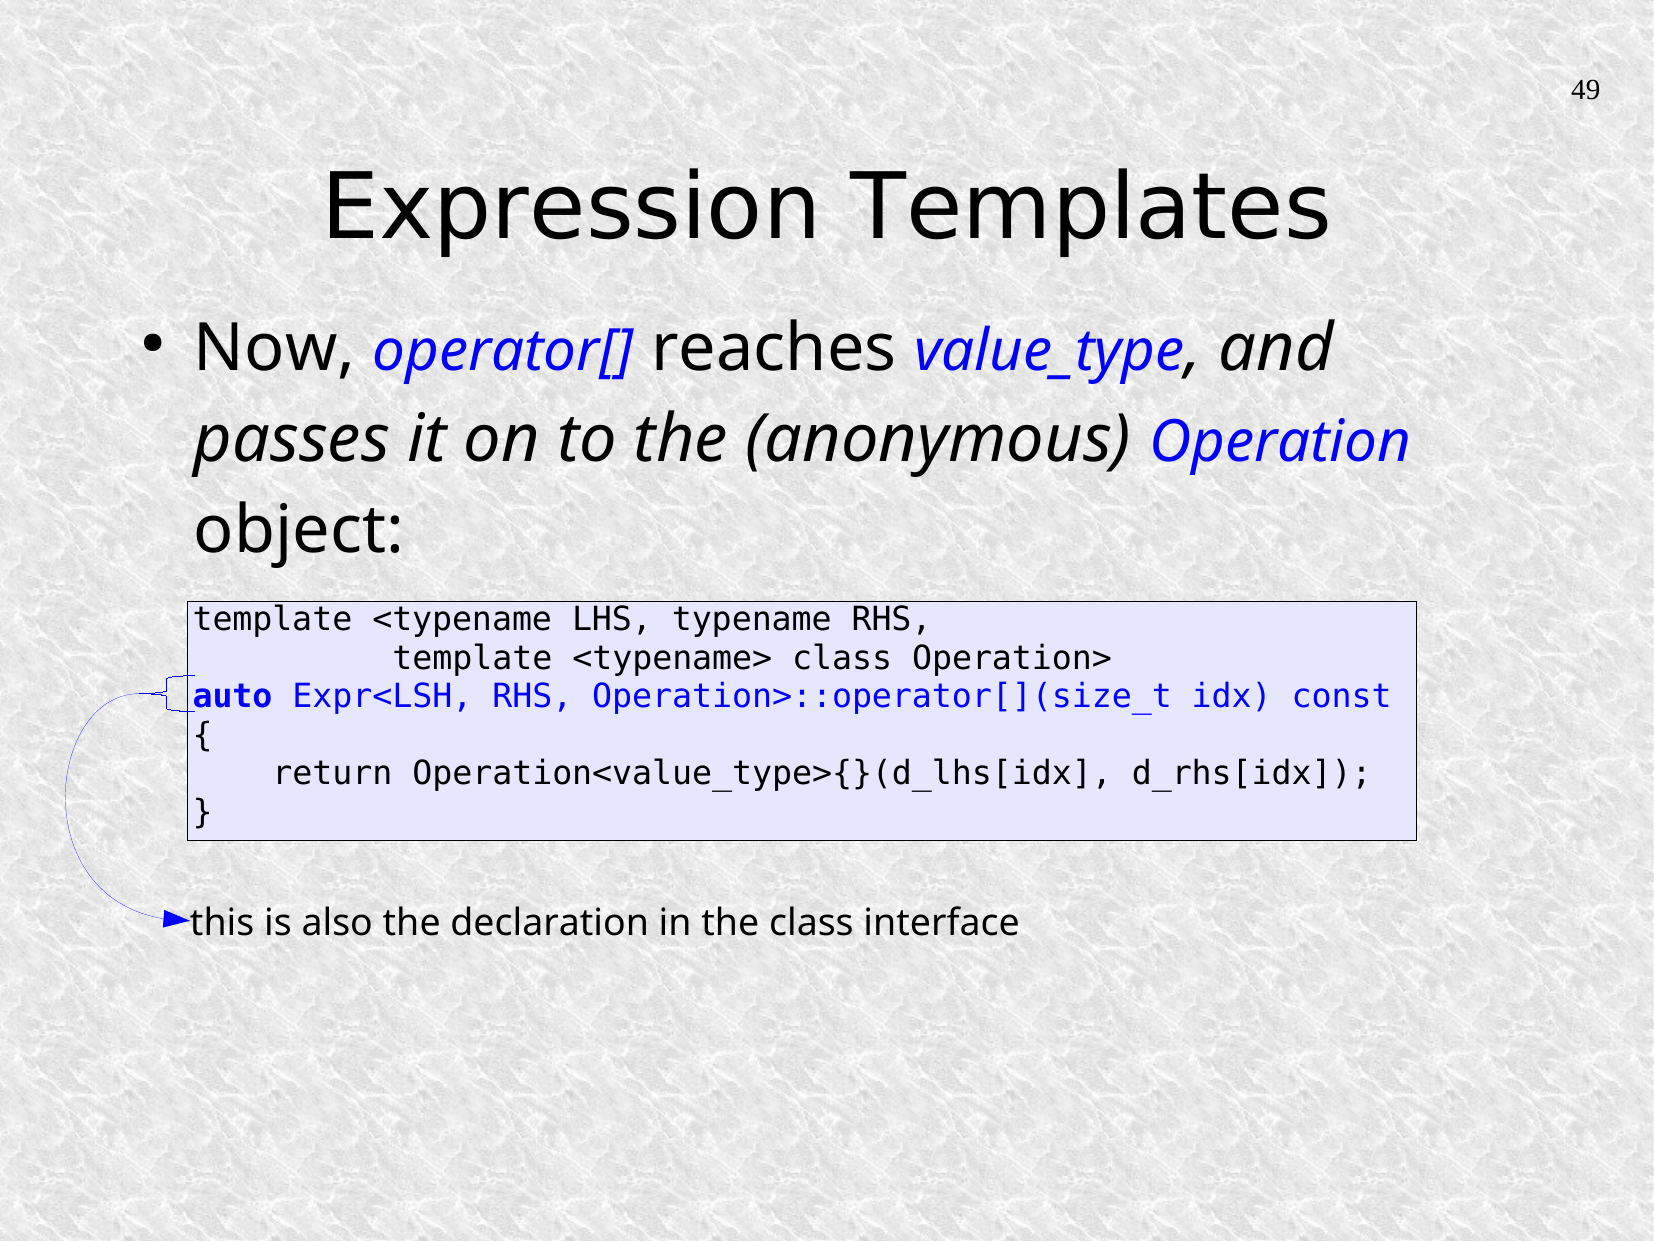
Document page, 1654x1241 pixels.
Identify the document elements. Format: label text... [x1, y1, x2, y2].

text_box this is also the declaration in the class interface [190, 895, 1090, 941]
picture [0, 0, 1654, 1241]
title Expression Templates [121, 102, 1534, 310]
list Now, operator[] reaches value_type, and passes it on to the (anonymous) Operation object: [123, 299, 1536, 1214]
text_box [187, 676, 192, 711]
text_box [187, 712, 1417, 841]
text_box [187, 601, 192, 675]
text_box template <typename LHS, typename RHS, template <typename> class Operation> auto Expr<LSH, RHS, Operation>::operator[](size_t idx) const { return Operation<value_type>{}(d_lhs[idx], d_rhs[idx]); } [192, 599, 1491, 831]
